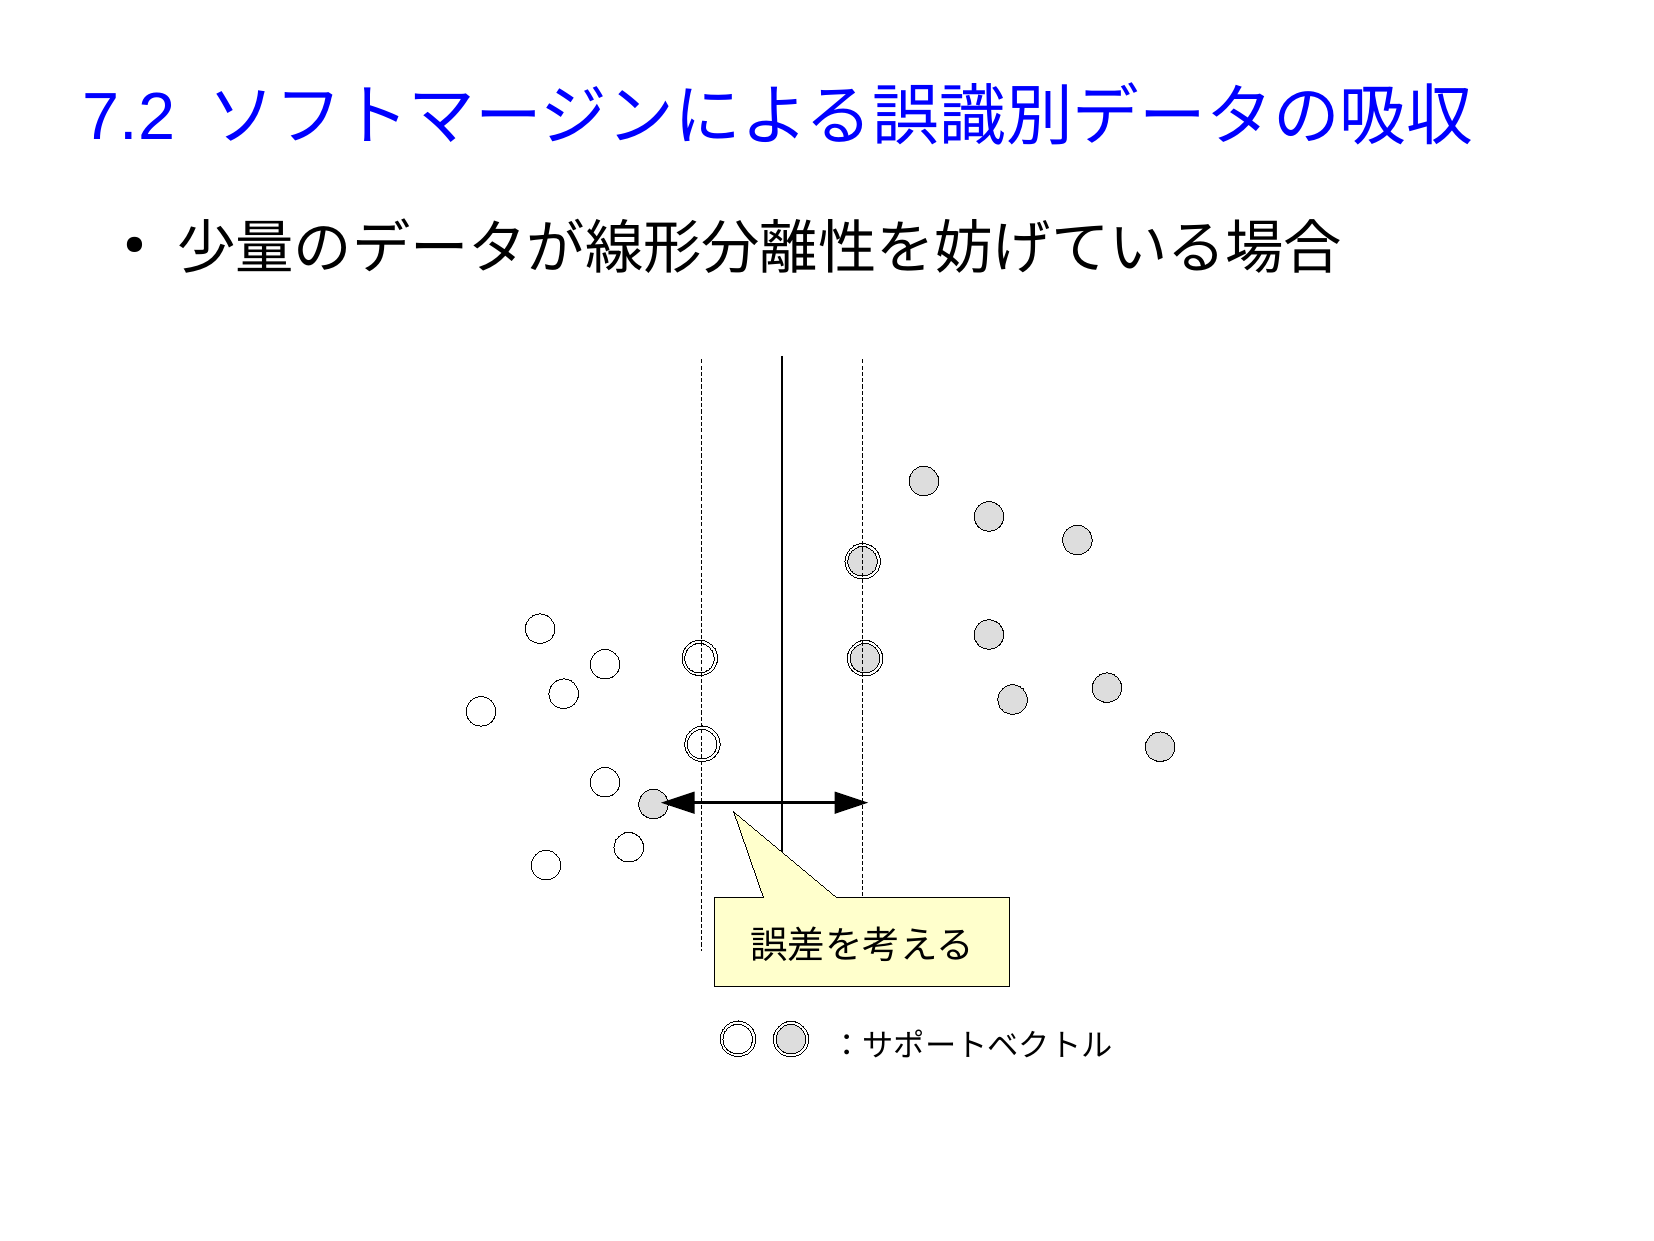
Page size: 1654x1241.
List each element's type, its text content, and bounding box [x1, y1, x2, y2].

text_box [684, 643, 715, 673]
text_box [1092, 672, 1122, 703]
text_box ：サポートベクトル [816, 1012, 1128, 1075]
text_box [1062, 525, 1093, 555]
text_box [974, 501, 1004, 532]
text_box [531, 850, 561, 880]
text_box [687, 729, 717, 759]
title 7.2 ソフトマージンによる誤識別データの吸収 [82, 49, 1571, 178]
text_box 誤差を考える [714, 811, 1010, 987]
text_box [997, 684, 1028, 715]
text_box [974, 619, 1004, 650]
text_box [850, 643, 880, 673]
text_box [1145, 731, 1175, 762]
text_box [466, 696, 496, 727]
text_box [590, 767, 620, 797]
text_box [548, 678, 579, 709]
text_box [525, 613, 555, 644]
text_box [776, 1024, 806, 1054]
text_box [909, 466, 939, 496]
list 少量のデータが線形分離性を妨げている場合 [106, 206, 1595, 1076]
text_box [590, 649, 620, 679]
text_box [638, 789, 668, 819]
text_box [613, 832, 644, 862]
text_box [722, 1024, 753, 1054]
text_box [847, 546, 878, 576]
